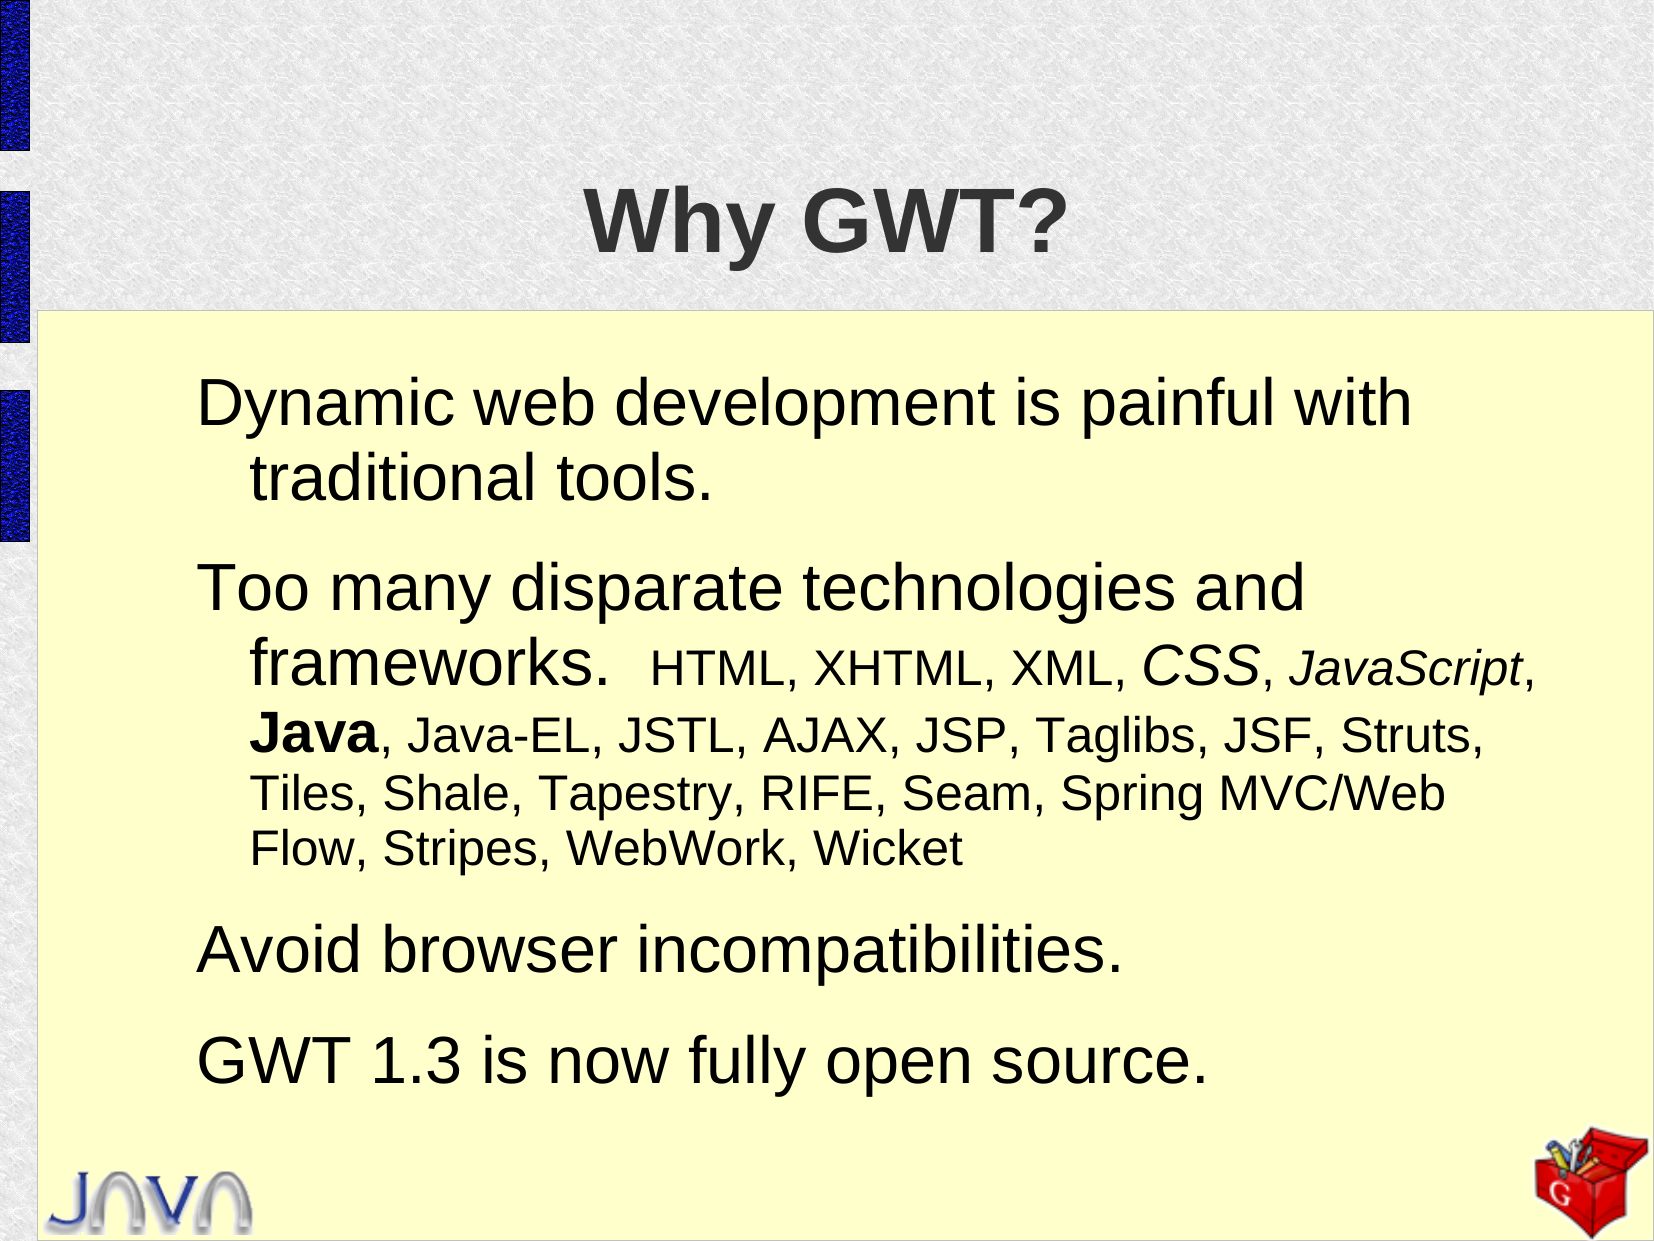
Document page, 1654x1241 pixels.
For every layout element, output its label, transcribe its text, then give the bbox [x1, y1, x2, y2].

title Why GWT? [121, 91, 1534, 299]
picture [43, 1162, 263, 1235]
picture [1, 391, 29, 541]
list Dynamic web development is painful with traditional tools. Too many disparate technologies and frameworks. HTML, XHTML, XML, CSS, JavaScript, Java, Java-EL, JSTL, AJAX, JSP, Taglibs, JSF, Struts, Tiles, Shale, Tapestry, RIFE, Seam, Spring MVC/Web Flow, Stripes, WebWork, Wicket Avoid browser incompatibilities. GWT 1.3 is now fully open source. [178, 364, 1570, 1171]
picture [1, 192, 29, 342]
picture [1525, 1118, 1654, 1241]
picture [0, 0, 1654, 1241]
picture [1, 1, 29, 150]
